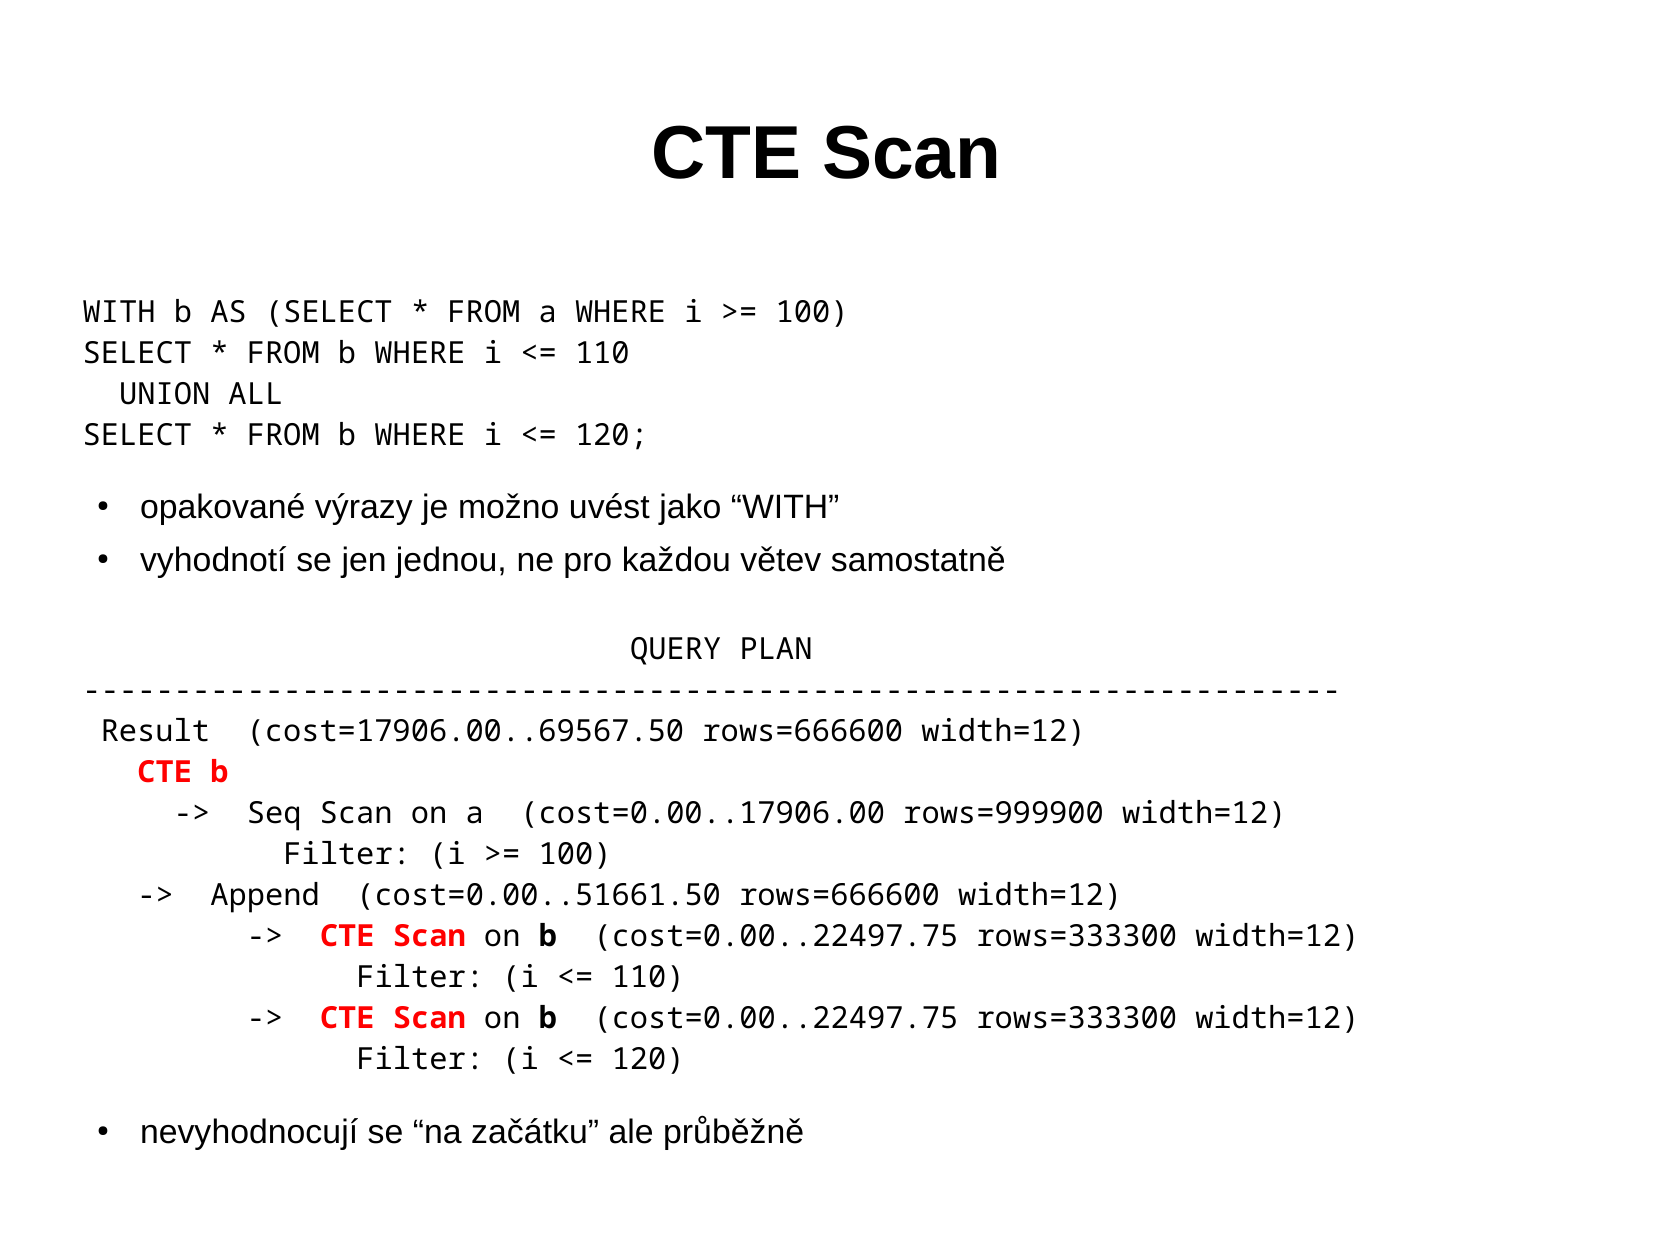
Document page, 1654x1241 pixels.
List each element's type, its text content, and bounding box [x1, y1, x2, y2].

title CTE Scan [82, 49, 1571, 257]
list WITH b AS (SELECT * FROM a WHERE i >= 100) SELECT * FROM b WHERE i <= 110 UNION ALL SELECT * FROM b WHERE i <= 120; opakované výrazy je možno uvést jako “WITH” vyhodnotí se jen jednou, ne pro každou větev samostatně QUERY PLAN --------------------------------------------------------------------- Result (cost=17906.00..69567.50 rows=666600 width=12) CTE b -> Seq Scan on a (cost=0.00..17906.00 rows=999900 width=12) Filter: (i >= 100) -> Append (cost=0.00..51661.50 rows=666600 width=12) -> CTE Scan on b (cost=0.00..22497.75 rows=333300 width=12) Filter: (i <= 110) -> CTE Scan on b (cost=0.00..22497.75 rows=333300 width=12) Filter: (i <= 120) nevyhodnocují se “na začátku” ale průběžně [82, 290, 1538, 1156]
